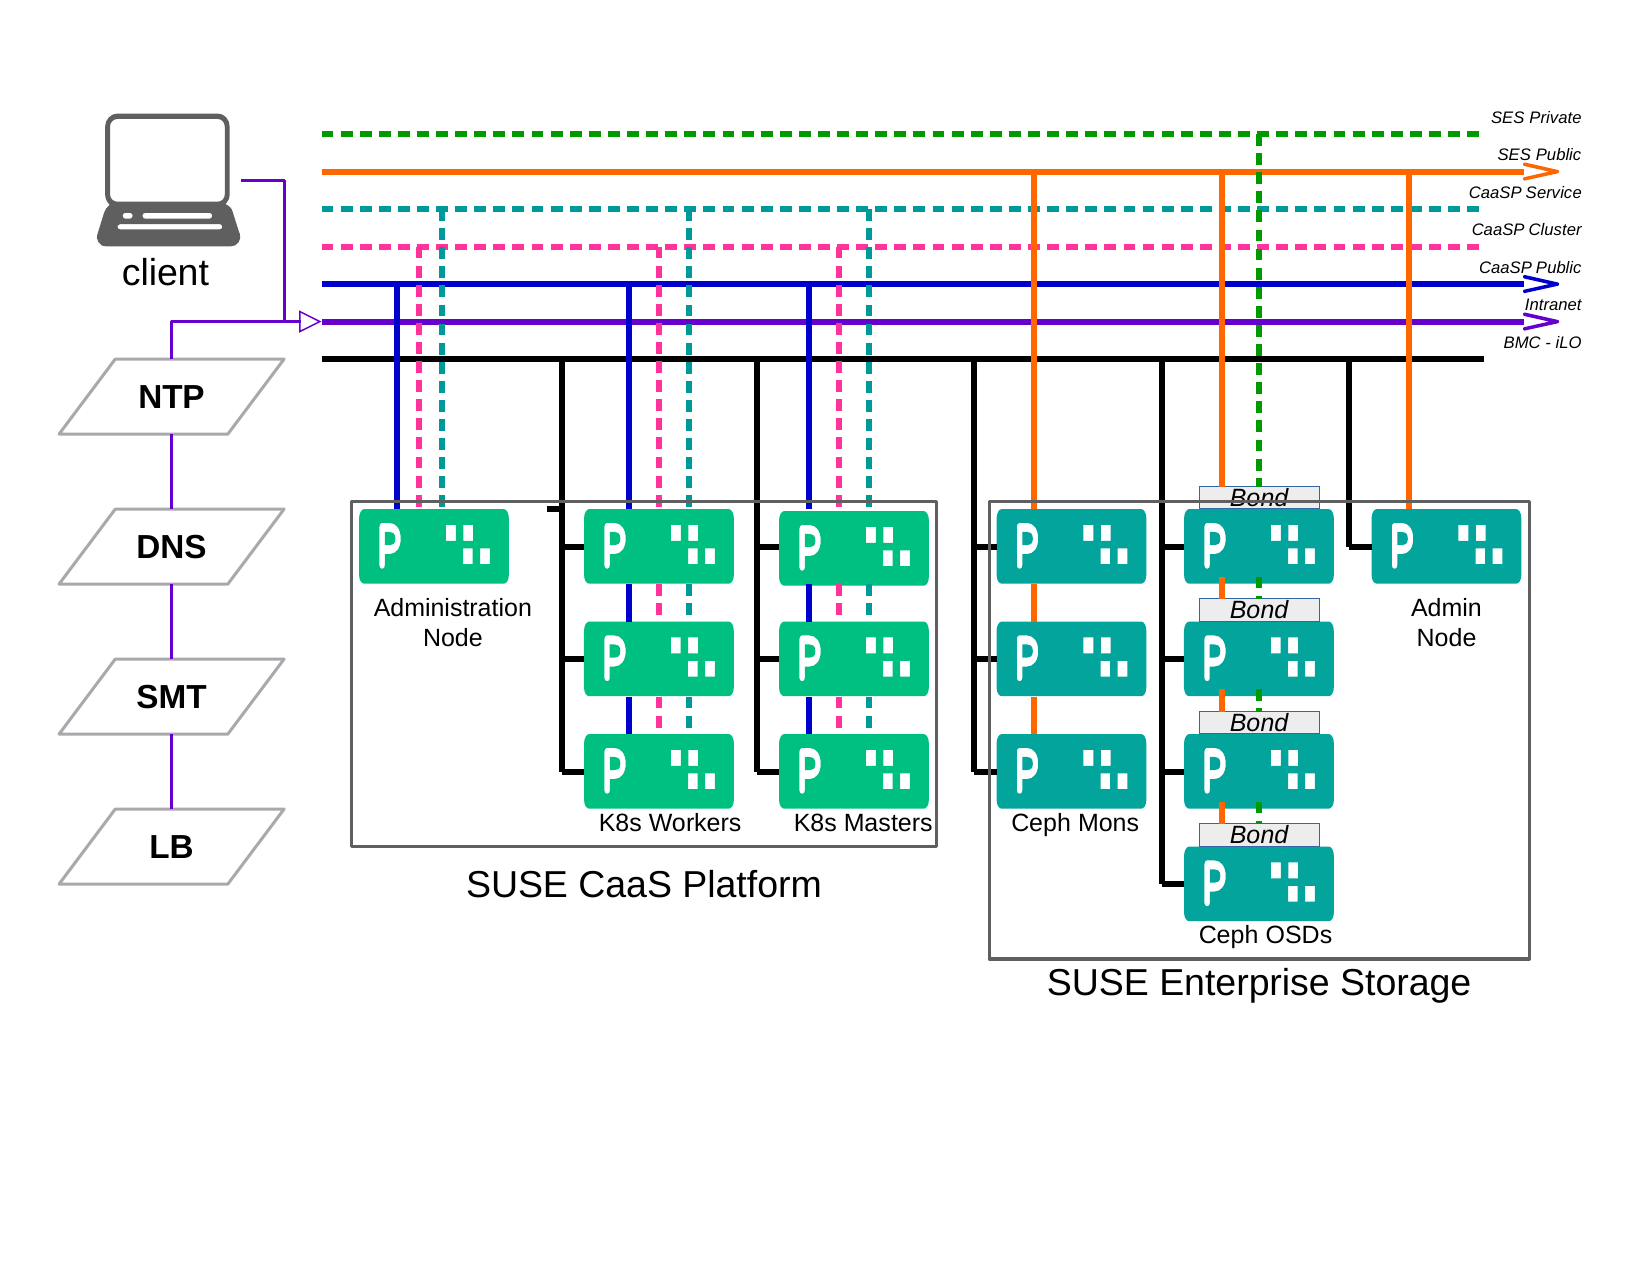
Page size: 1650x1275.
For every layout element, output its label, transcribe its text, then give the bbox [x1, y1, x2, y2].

text_box Intranet [1446, 287, 1597, 322]
text_box CaaSP Public [1446, 250, 1597, 285]
text_box Bond [1199, 486, 1320, 501]
text_box CaaSP Cluster [1446, 212, 1597, 247]
text_box SUSE CaaS Platform [351, 501, 937, 847]
text_box NTP [59, 359, 285, 435]
text_box BMC - iLO [1446, 325, 1597, 360]
text_box SUSE Enterprise Storage [989, 501, 1530, 959]
text_box LB [59, 809, 285, 885]
text_box SES Public [1446, 137, 1597, 172]
text_box DNS [59, 509, 285, 585]
text_box SES Private [1446, 100, 1597, 135]
text_box client [96, 113, 241, 247]
text_box CaaSP Service [1446, 175, 1597, 210]
text_box SMT [59, 659, 285, 735]
